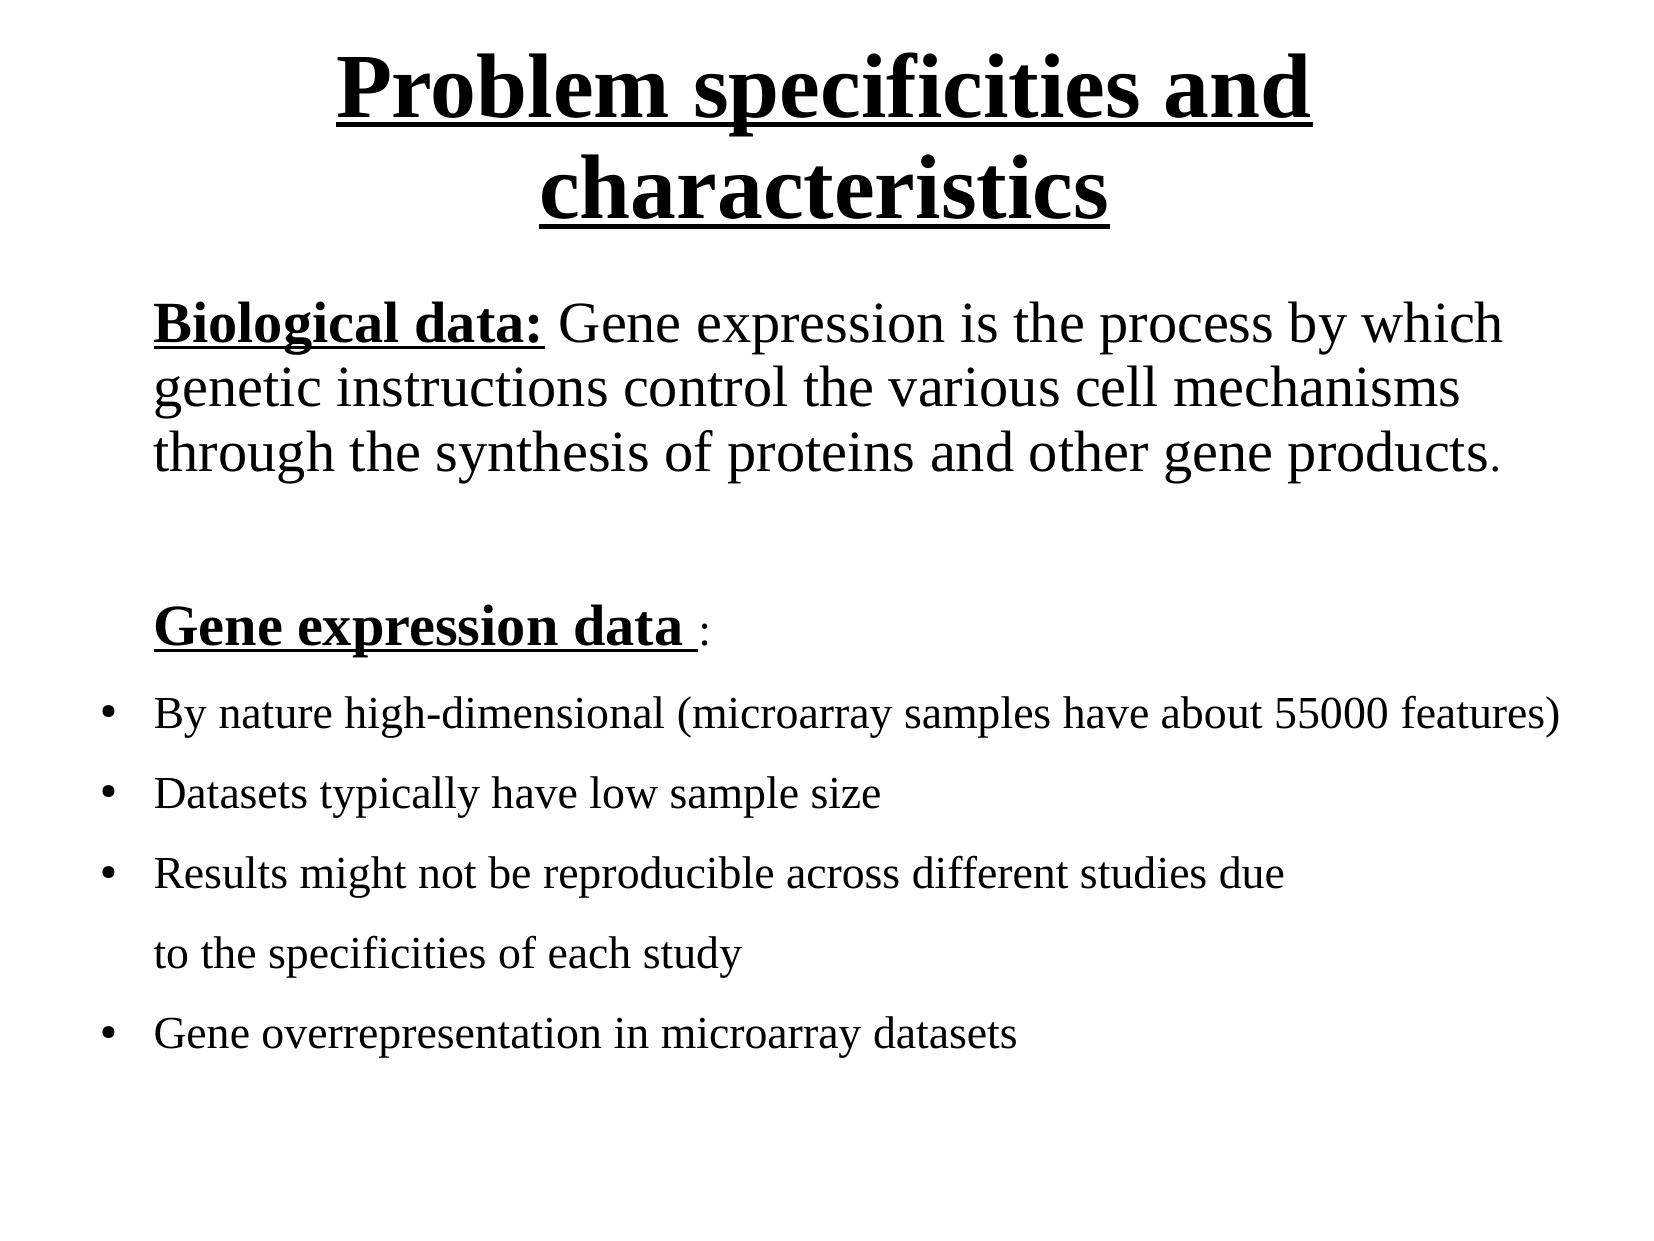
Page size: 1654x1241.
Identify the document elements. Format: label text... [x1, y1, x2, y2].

list Biological data: Gene expression is the process by which genetic instructions control the various cell mechanisms through the synthesis of proteins and other gene products. Gene expression data : By nature high-dimensional (microarray samples have about 55000 features) Datasets typically have low sample size Results might not be reproducible across different studies due to the specificities of each study Gene overrepresentation in microarray datasets [82, 290, 1571, 1147]
title Problem specificities and characteristics [80, 34, 1569, 240]
